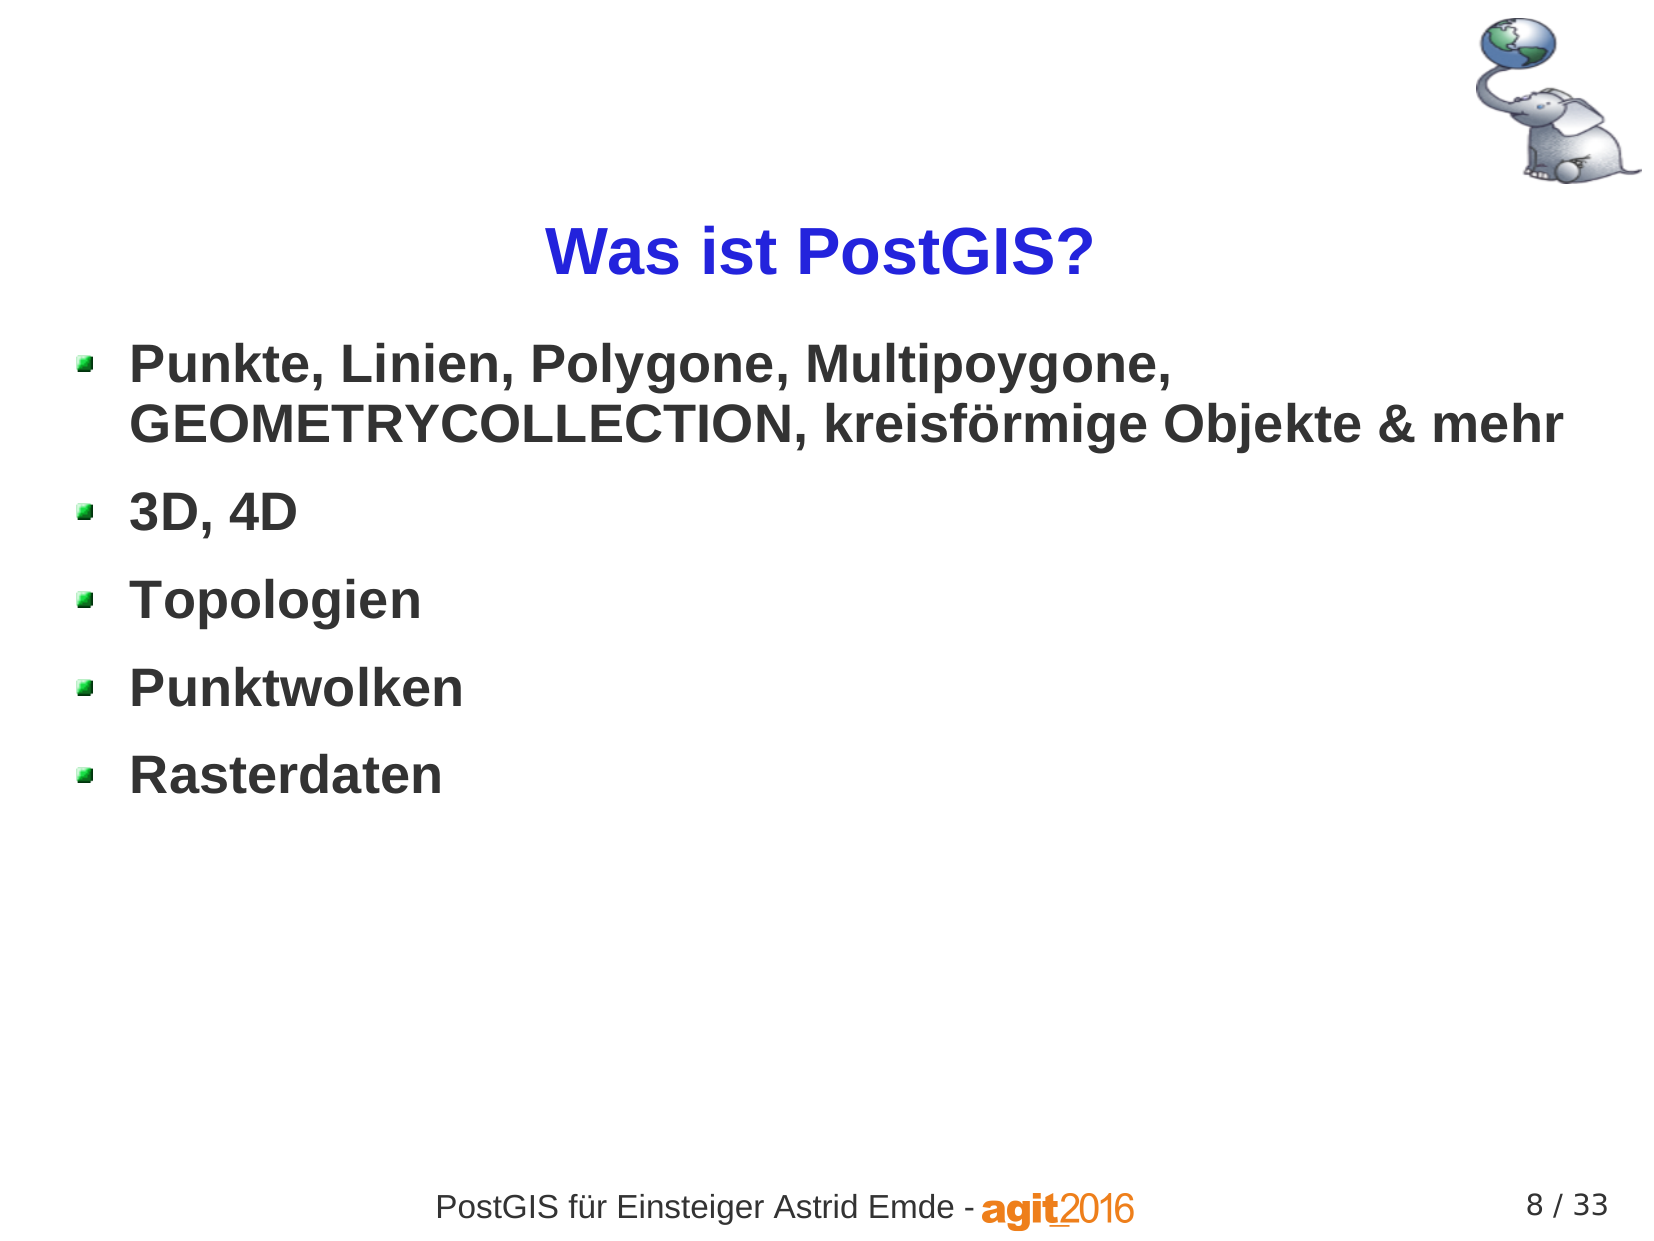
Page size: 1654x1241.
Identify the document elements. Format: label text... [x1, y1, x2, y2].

title Was ist PostGIS? [76, 177, 1565, 325]
picture [1476, 18, 1642, 184]
picture [981, 1192, 1135, 1232]
list Punkte, Linien, Polygone, Multipoygone, GEOMETRYCOLLECTION, kreisförmige Objekte & mehr 3D, 4D Topologien Punktwolken Rasterdaten [59, 333, 1595, 1152]
